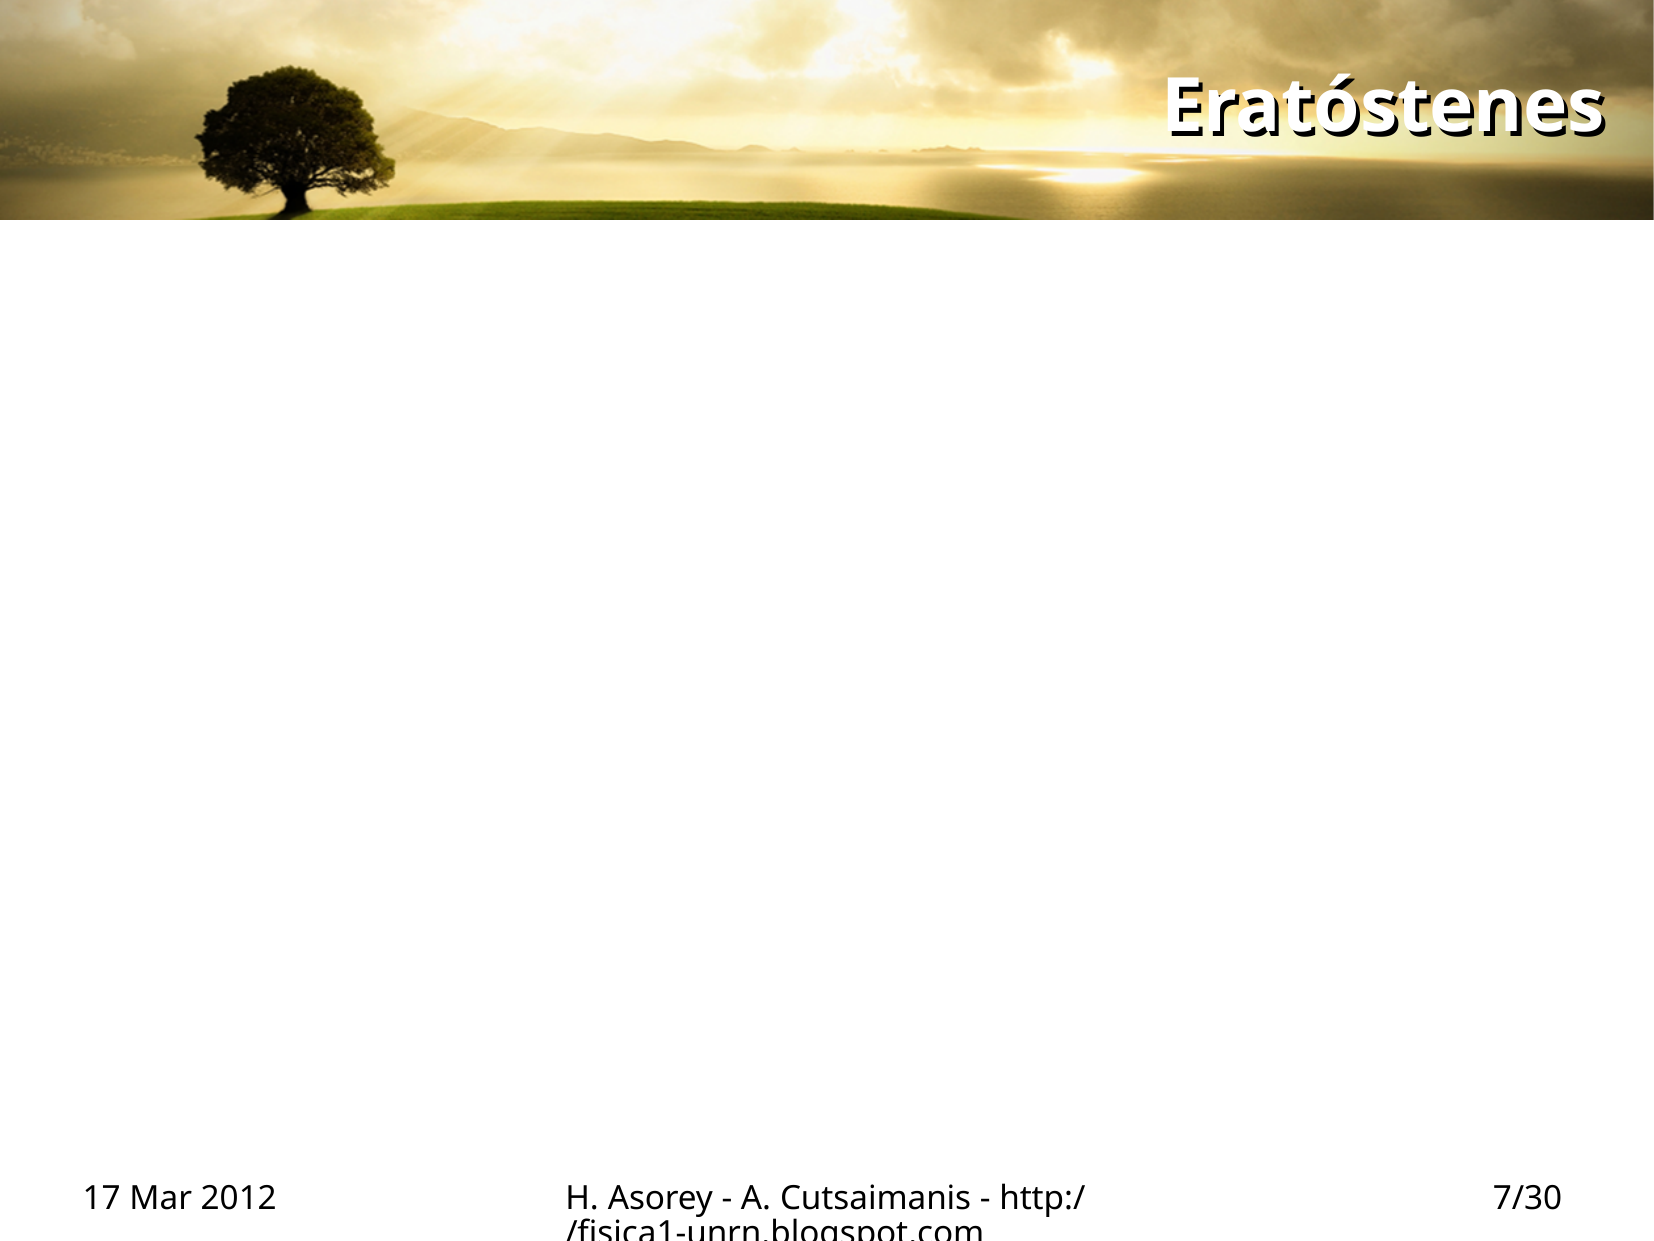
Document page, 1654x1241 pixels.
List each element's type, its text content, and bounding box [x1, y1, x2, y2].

picture [0, 0, 1654, 220]
title Eratóstenes [45, 15, 1606, 191]
